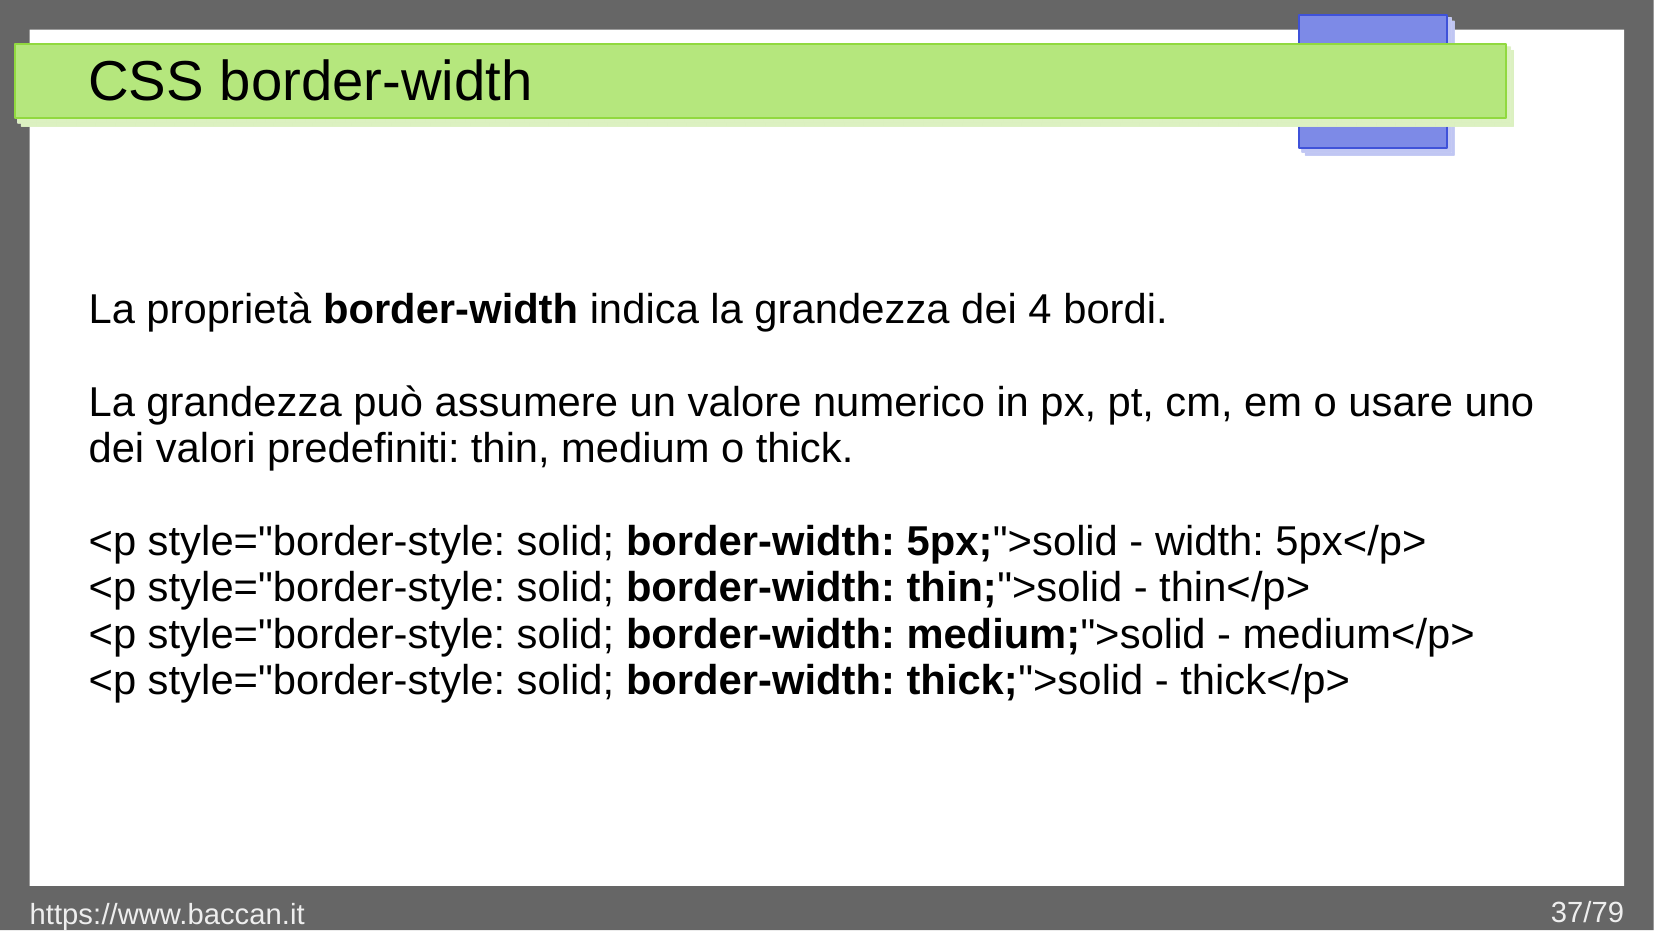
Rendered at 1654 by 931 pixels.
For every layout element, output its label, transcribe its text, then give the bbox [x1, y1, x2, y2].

title CSS border-width [88, 44, 1506, 119]
text_box La proprietà border-width indica la grandezza dei 4 bordi. La grandezza può assumere un valore numerico in px, pt, cm, em o usare uno dei valori predefiniti: thin, medium o thick. <p style="border-style: solid; border-width: 5px;">solid - width: 5px</p> <p style="border-style: solid; border-width: thin;">solid - thin</p> <p style="border-style: solid; border-width: medium;">solid - medium</p> <p style="border-style: solid; border-width: thick;">solid - thick</p> [88, 169, 1565, 820]
